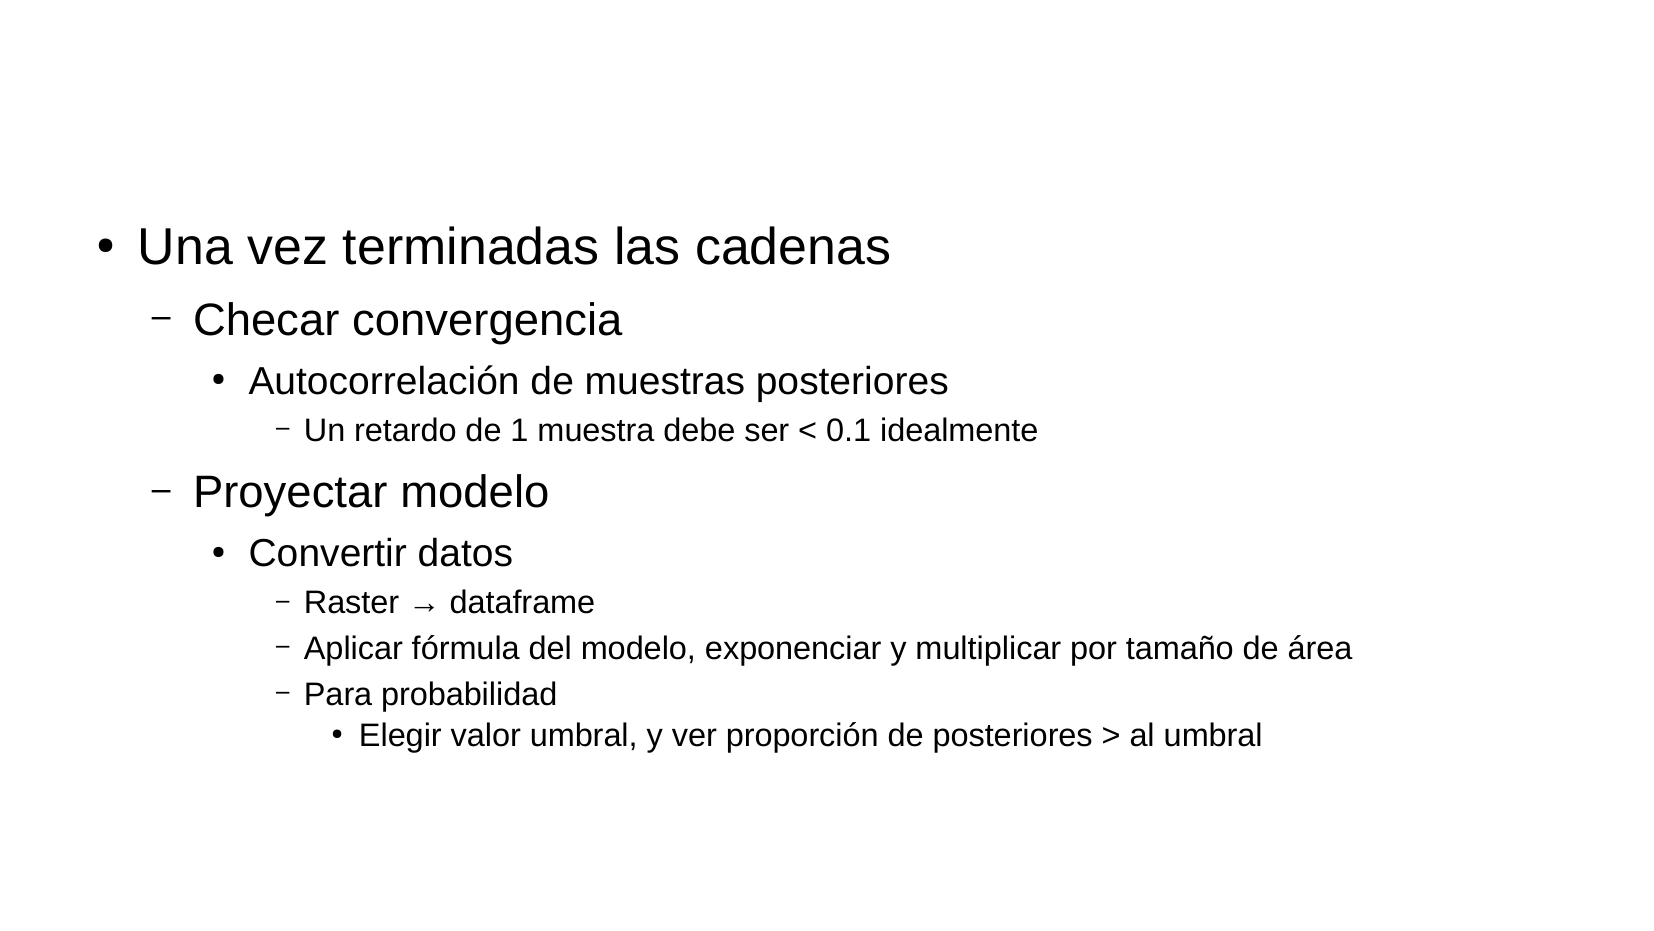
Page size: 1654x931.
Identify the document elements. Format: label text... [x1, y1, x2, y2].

list Una vez terminadas las cadenas Checar convergencia Autocorrelación de muestras posteriores Un retardo de 1 muestra debe ser < 0.1 idealmente Proyectar modelo Convertir datos Raster → dataframe Aplicar fórmula del modelo, exponenciar y multiplicar por tamaño de área Para probabilidad Elegir valor umbral, y ver proporción de posteriores > al umbral [82, 217, 1571, 758]
